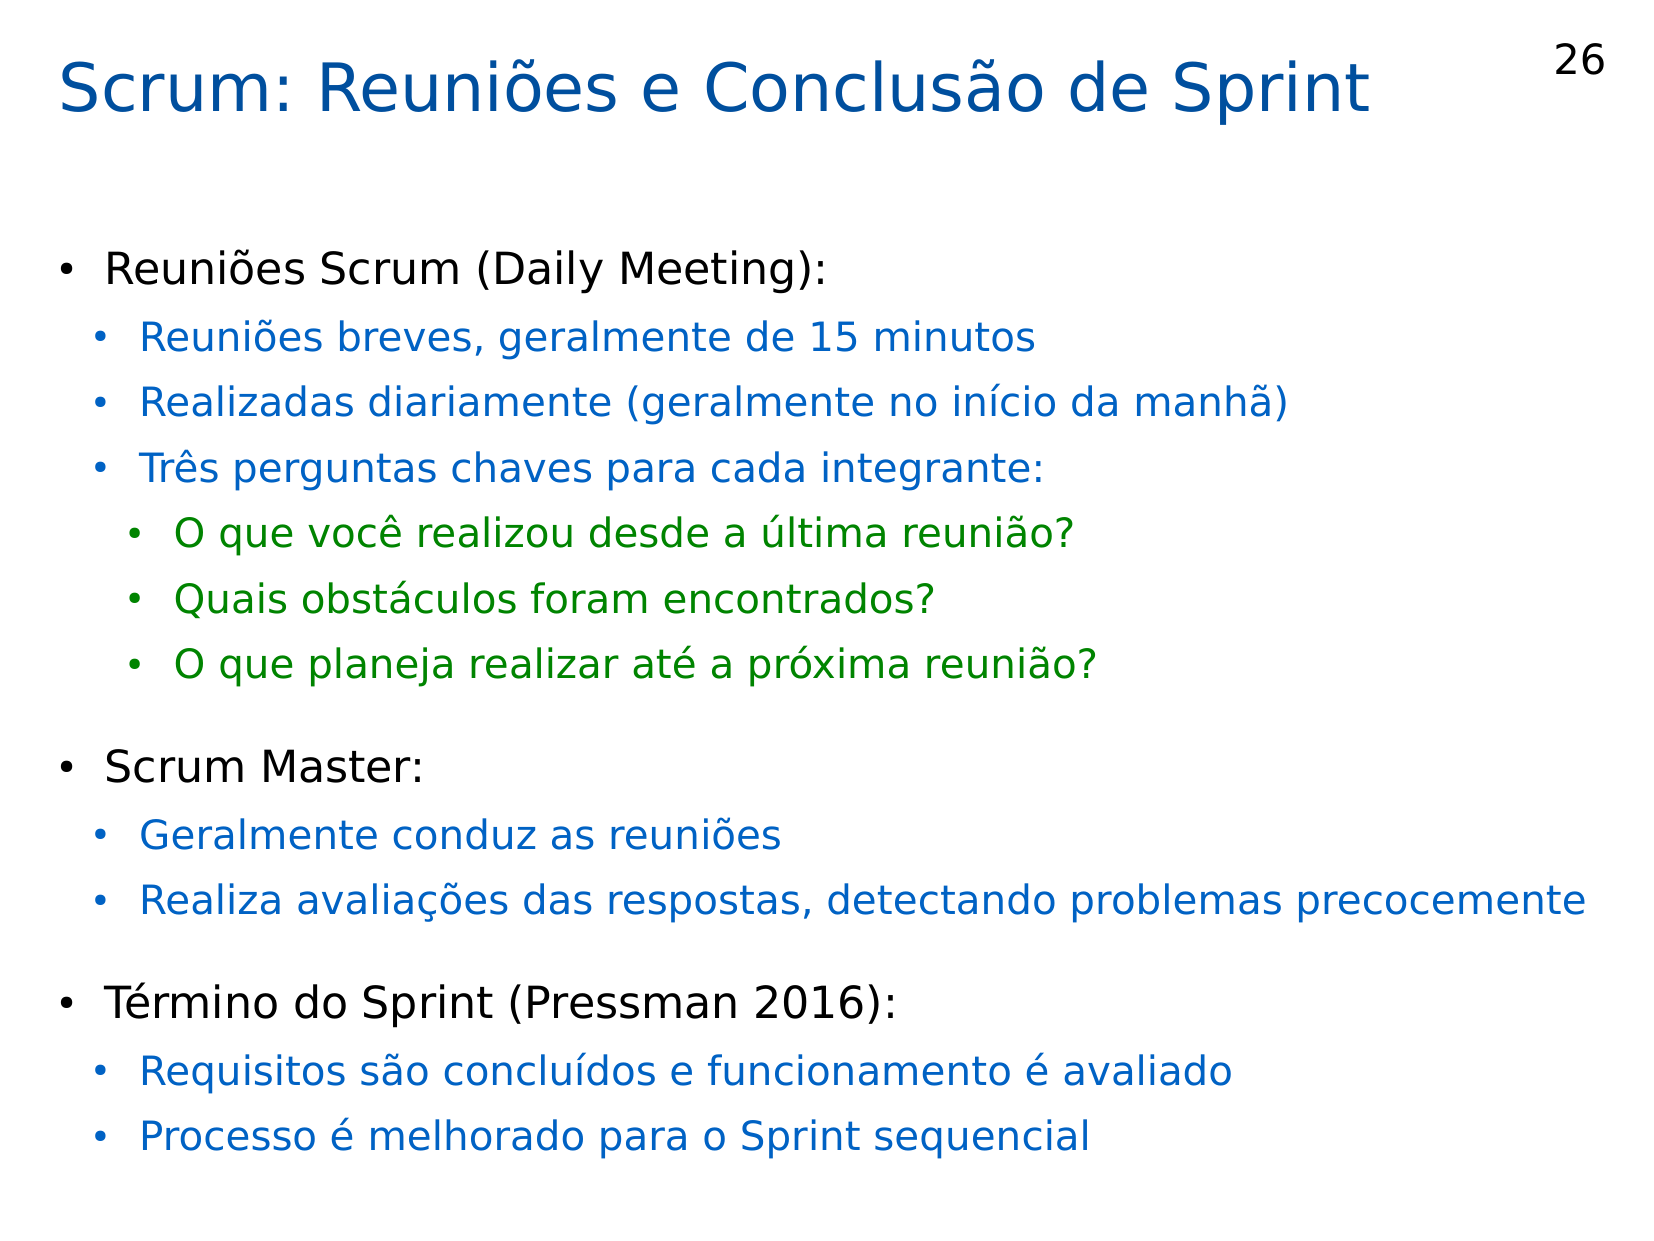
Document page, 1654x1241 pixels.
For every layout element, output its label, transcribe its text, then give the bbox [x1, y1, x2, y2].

title Scrum: Reuniões e Conclusão de Sprint [59, 29, 1506, 148]
list Reuniões Scrum (Daily Meeting): Reuniões breves, geralmente de 15 minutos Realizadas diariamente (geralmente no início da manhã) Três perguntas chaves para cada integrante: O que você realizou desde a última reunião? Quais obstáculos foram encontrados? O que planeja realizar até a próxima reunião? Scrum Master: Geralmente conduz as reuniões Realiza avaliações das respostas, detectando problemas precocemente Término do Sprint (Pressman 2016): Requisitos são concluídos e funcionamento é avaliado Processo é melhorado para o Sprint sequencial [59, 236, 1595, 1211]
